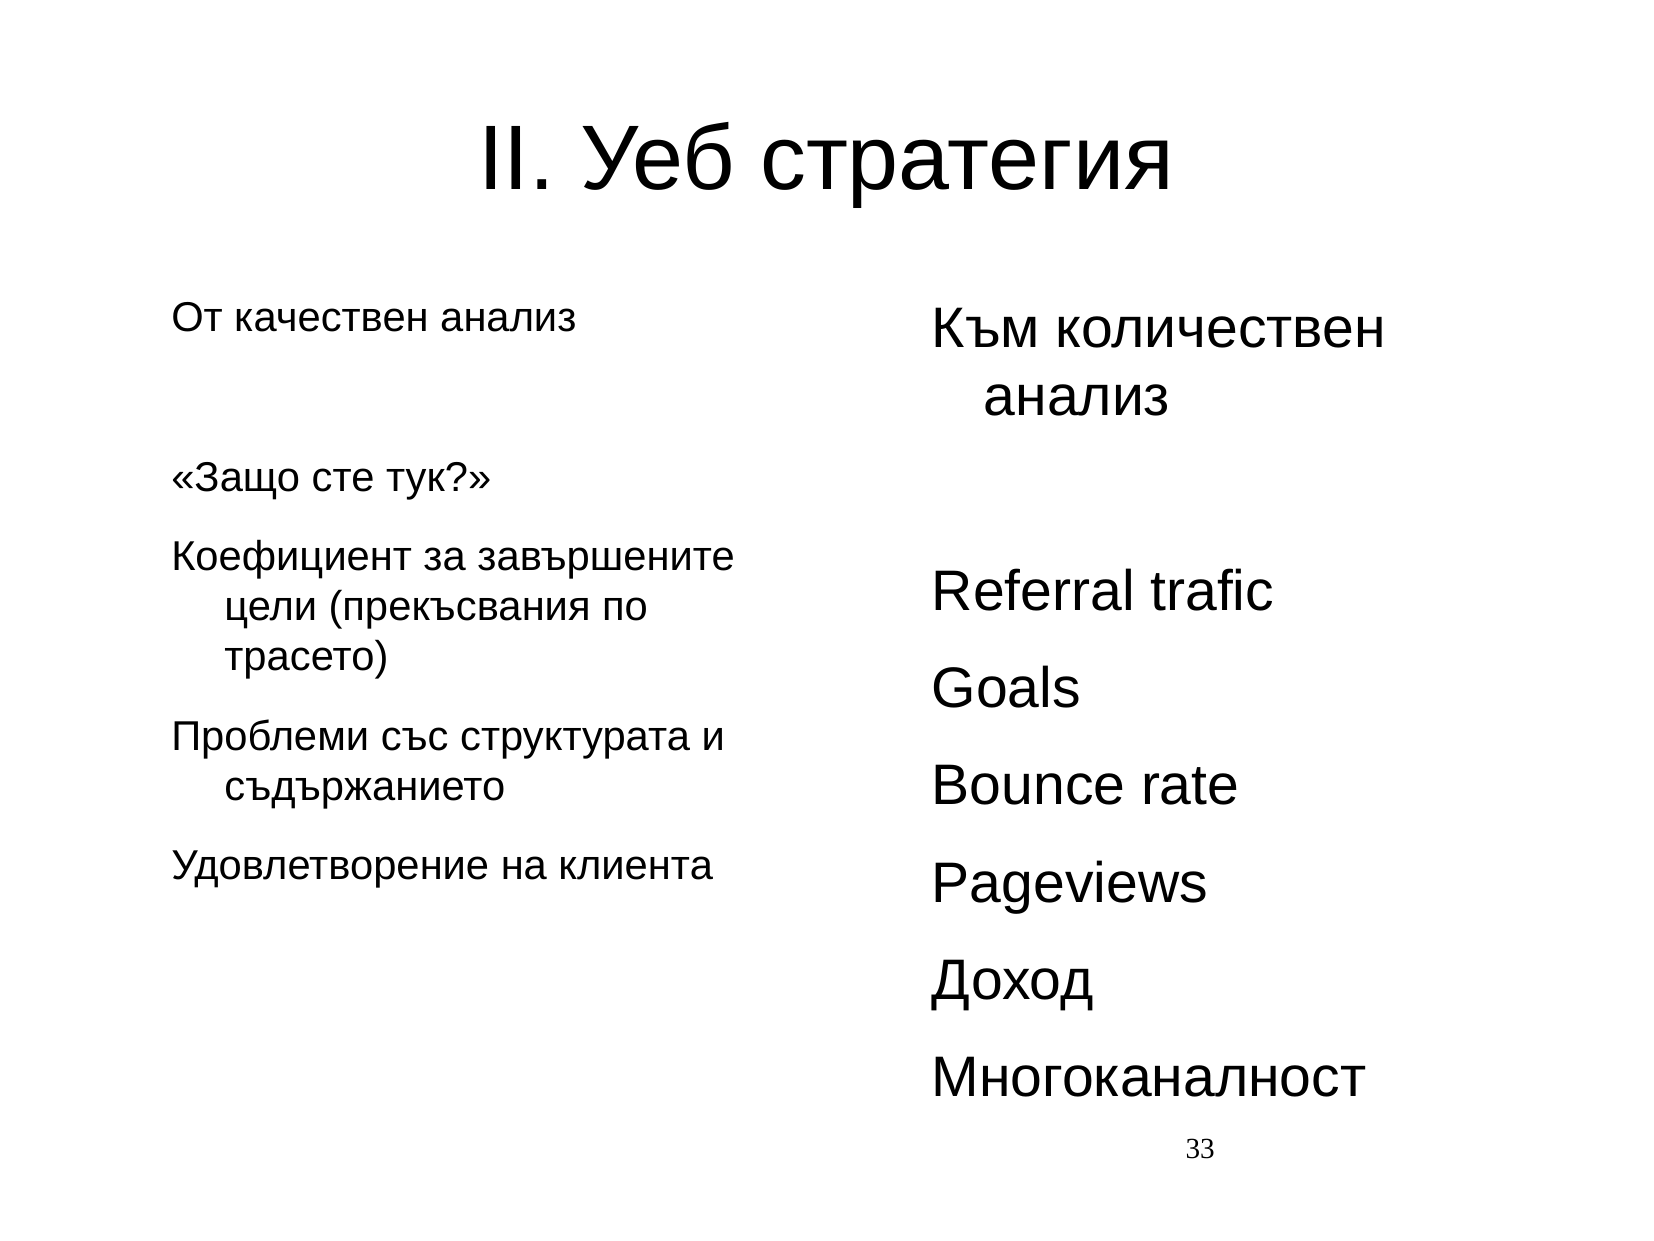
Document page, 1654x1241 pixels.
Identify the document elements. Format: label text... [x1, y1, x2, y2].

list Към количествен анализ Referral trafic Goals Bounce rate Pageviews Доход Многоканалност [845, 290, 1572, 1109]
text_box [1185, 1129, 1571, 1216]
list От качествен анализ «Защо сте тук?» Коефициент за завършените цели (прекъсвания по трасето) Проблеми със структурата и съдържанието Удовлетворение на клиента [82, 290, 809, 1109]
title II. Уеб стратегия [82, 49, 1571, 257]
